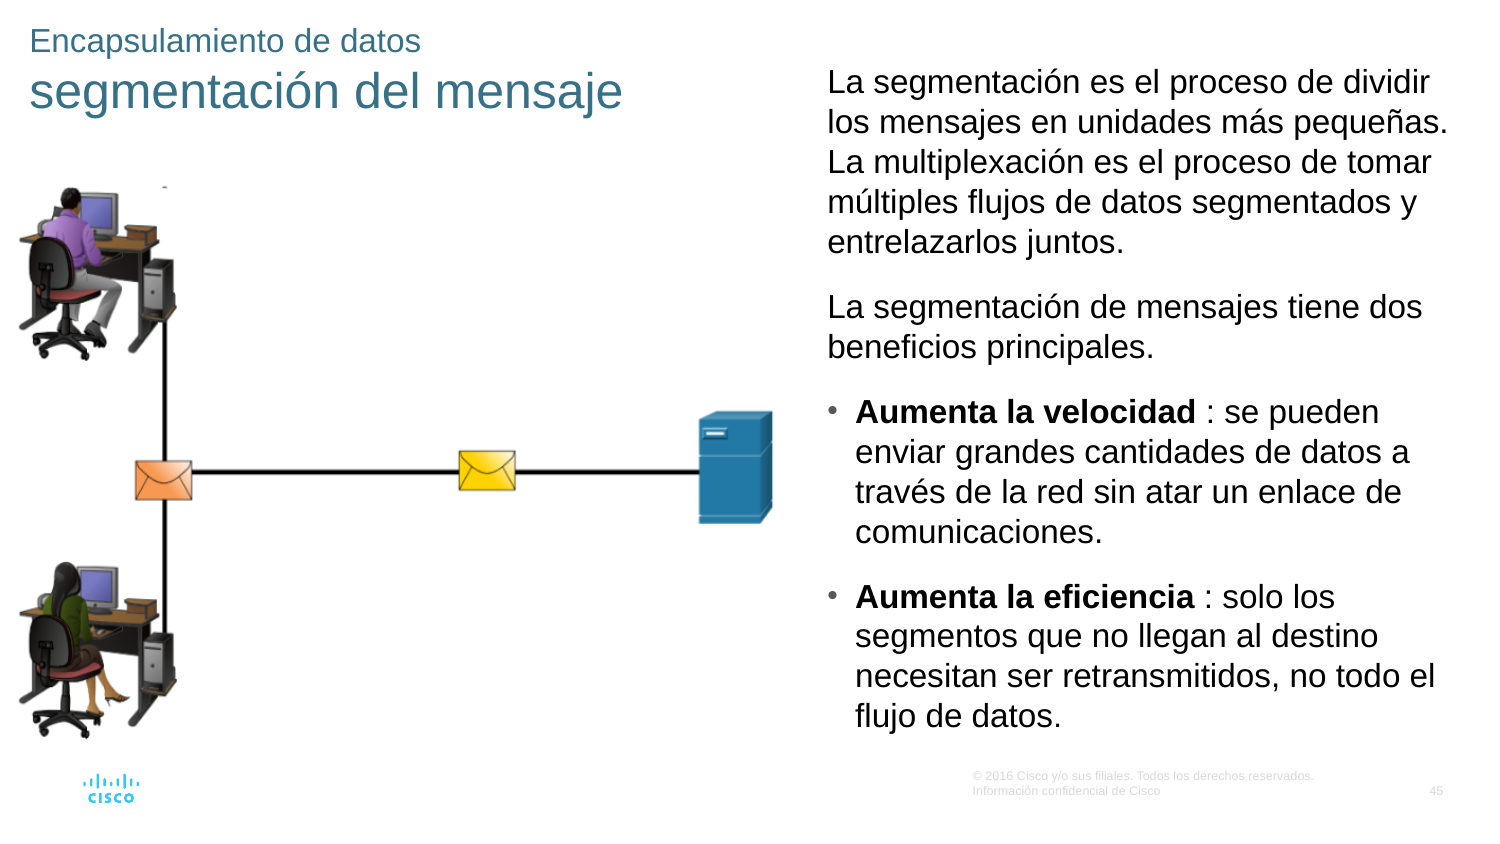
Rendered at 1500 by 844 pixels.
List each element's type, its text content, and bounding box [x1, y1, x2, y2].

title Encapsulamiento de datos segmentación del mensaje [14, 6, 784, 131]
picture [16, 164, 784, 745]
list La segmentación es el proceso de dividir los mensajes en unidades más pequeñas. La multiplexación es el proceso de tomar múltiples flujos de datos segmentados y entrelazarlos juntos. La segmentación de mensajes tiene dos beneficios principales. Aumenta la velocidad : se pueden enviar grandes cantidades de datos a través de la red sin atar un enlace de comunicaciones. Aumenta la eficiencia : solo los segmentos que no llegan al destino necesitan ser retransmitidos, no todo el flujo de datos. [812, 52, 1500, 767]
